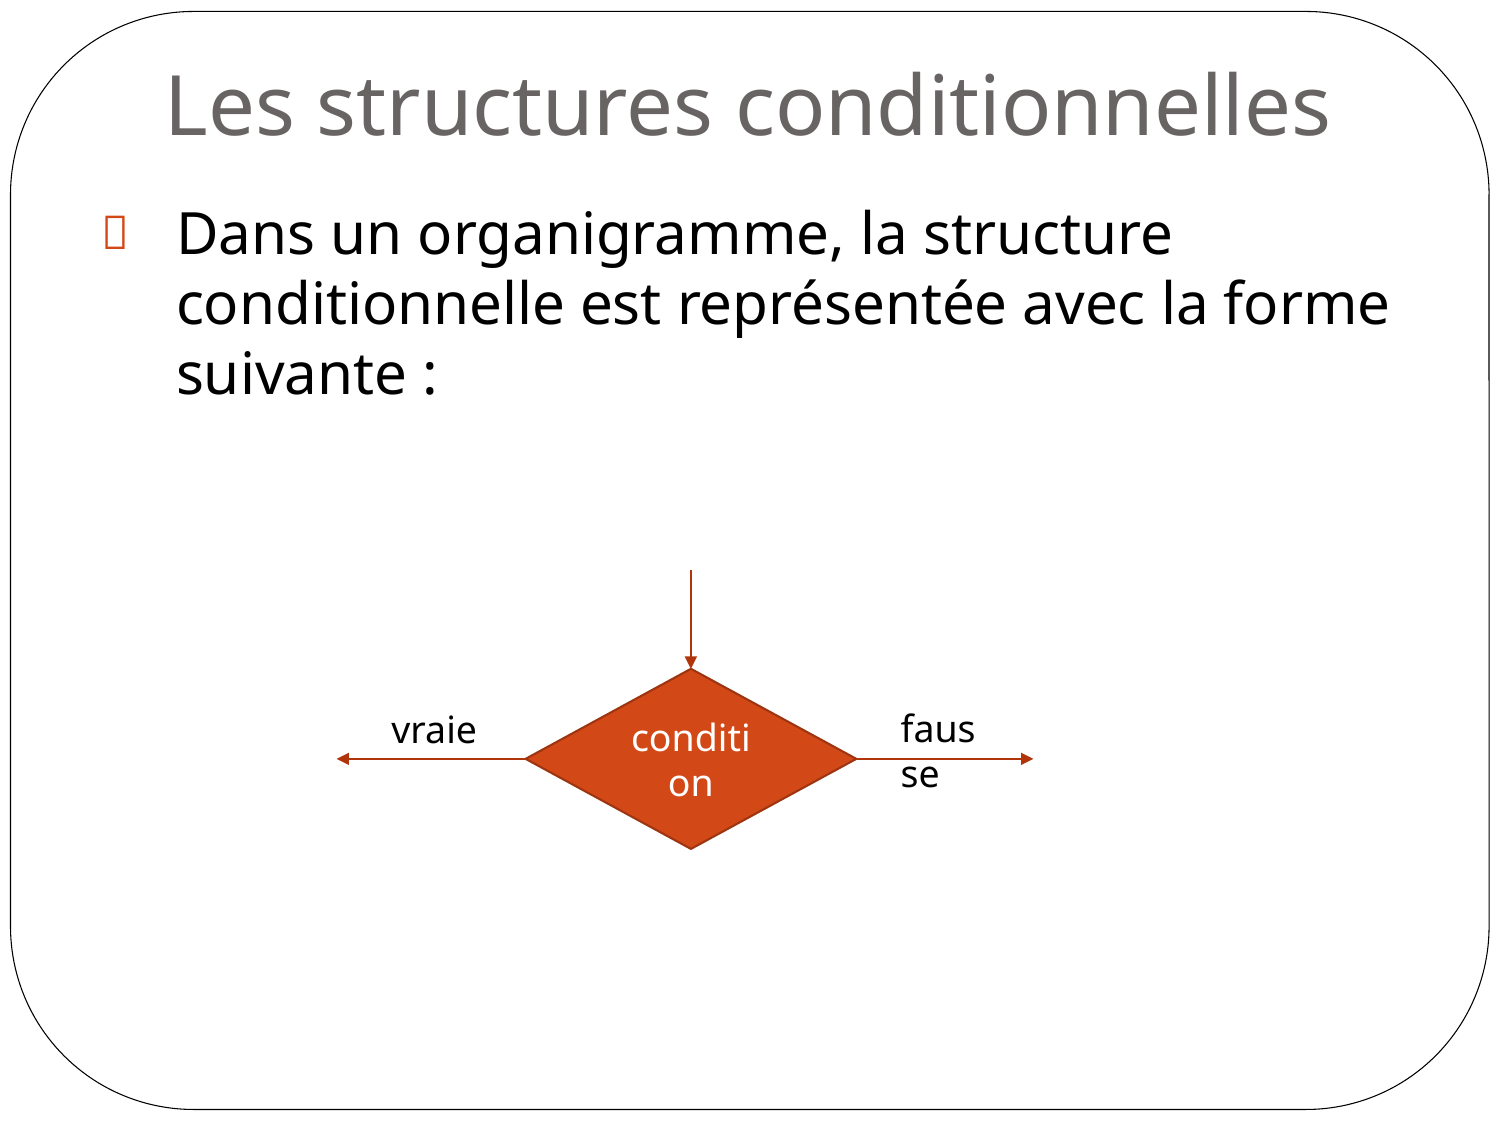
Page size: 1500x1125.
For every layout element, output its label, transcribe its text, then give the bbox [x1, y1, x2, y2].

text_box condition [526, 669, 856, 849]
list Dans un organigramme, la structure conditionnelle est représentée avec la forme suivante : [41, 188, 1483, 1024]
title Les structures conditionnelles [150, 45, 1425, 161]
text_box fausse [885, 697, 1004, 803]
text_box vraie [376, 698, 495, 759]
